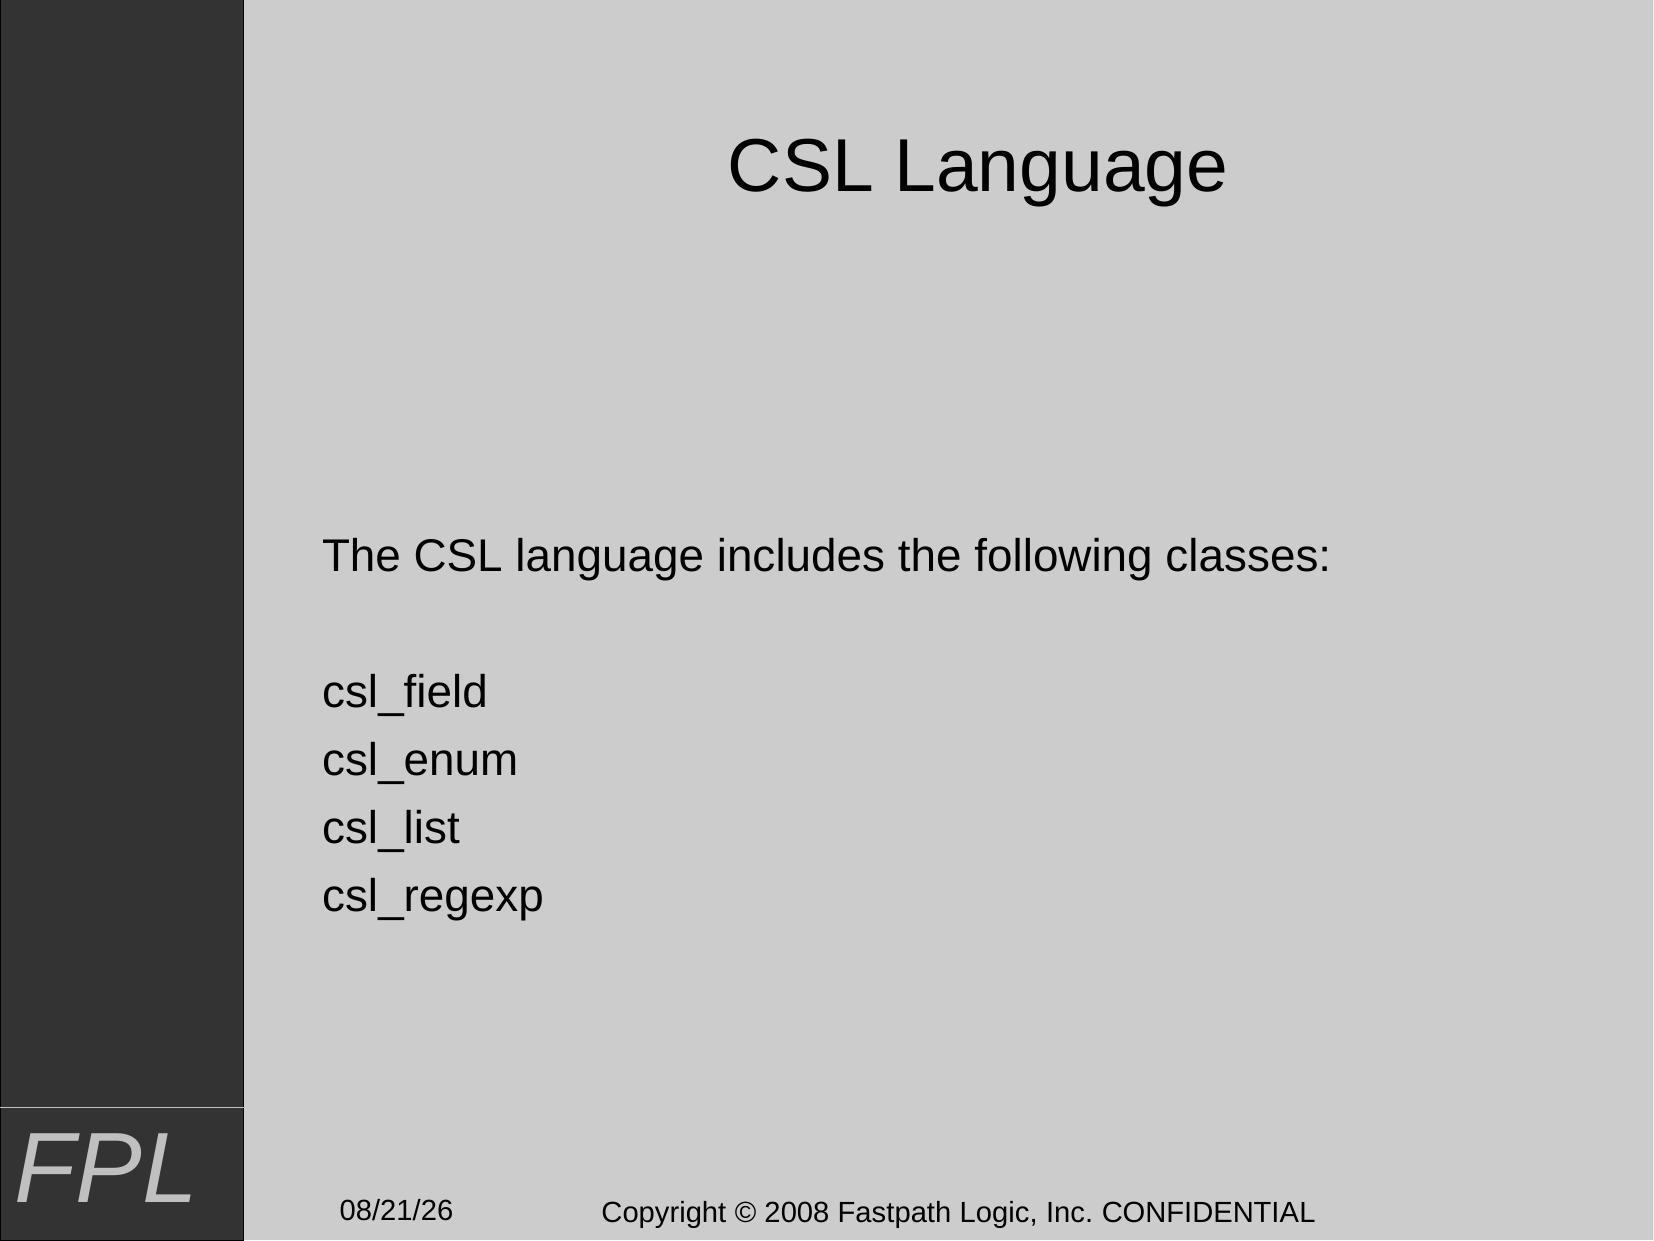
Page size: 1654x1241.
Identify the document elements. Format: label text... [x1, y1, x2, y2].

title CSL Language [427, 57, 1530, 272]
subtitle The CSL language includes the following classes: csl_field csl_enum csl_list csl_regexp [322, 272, 1635, 1179]
